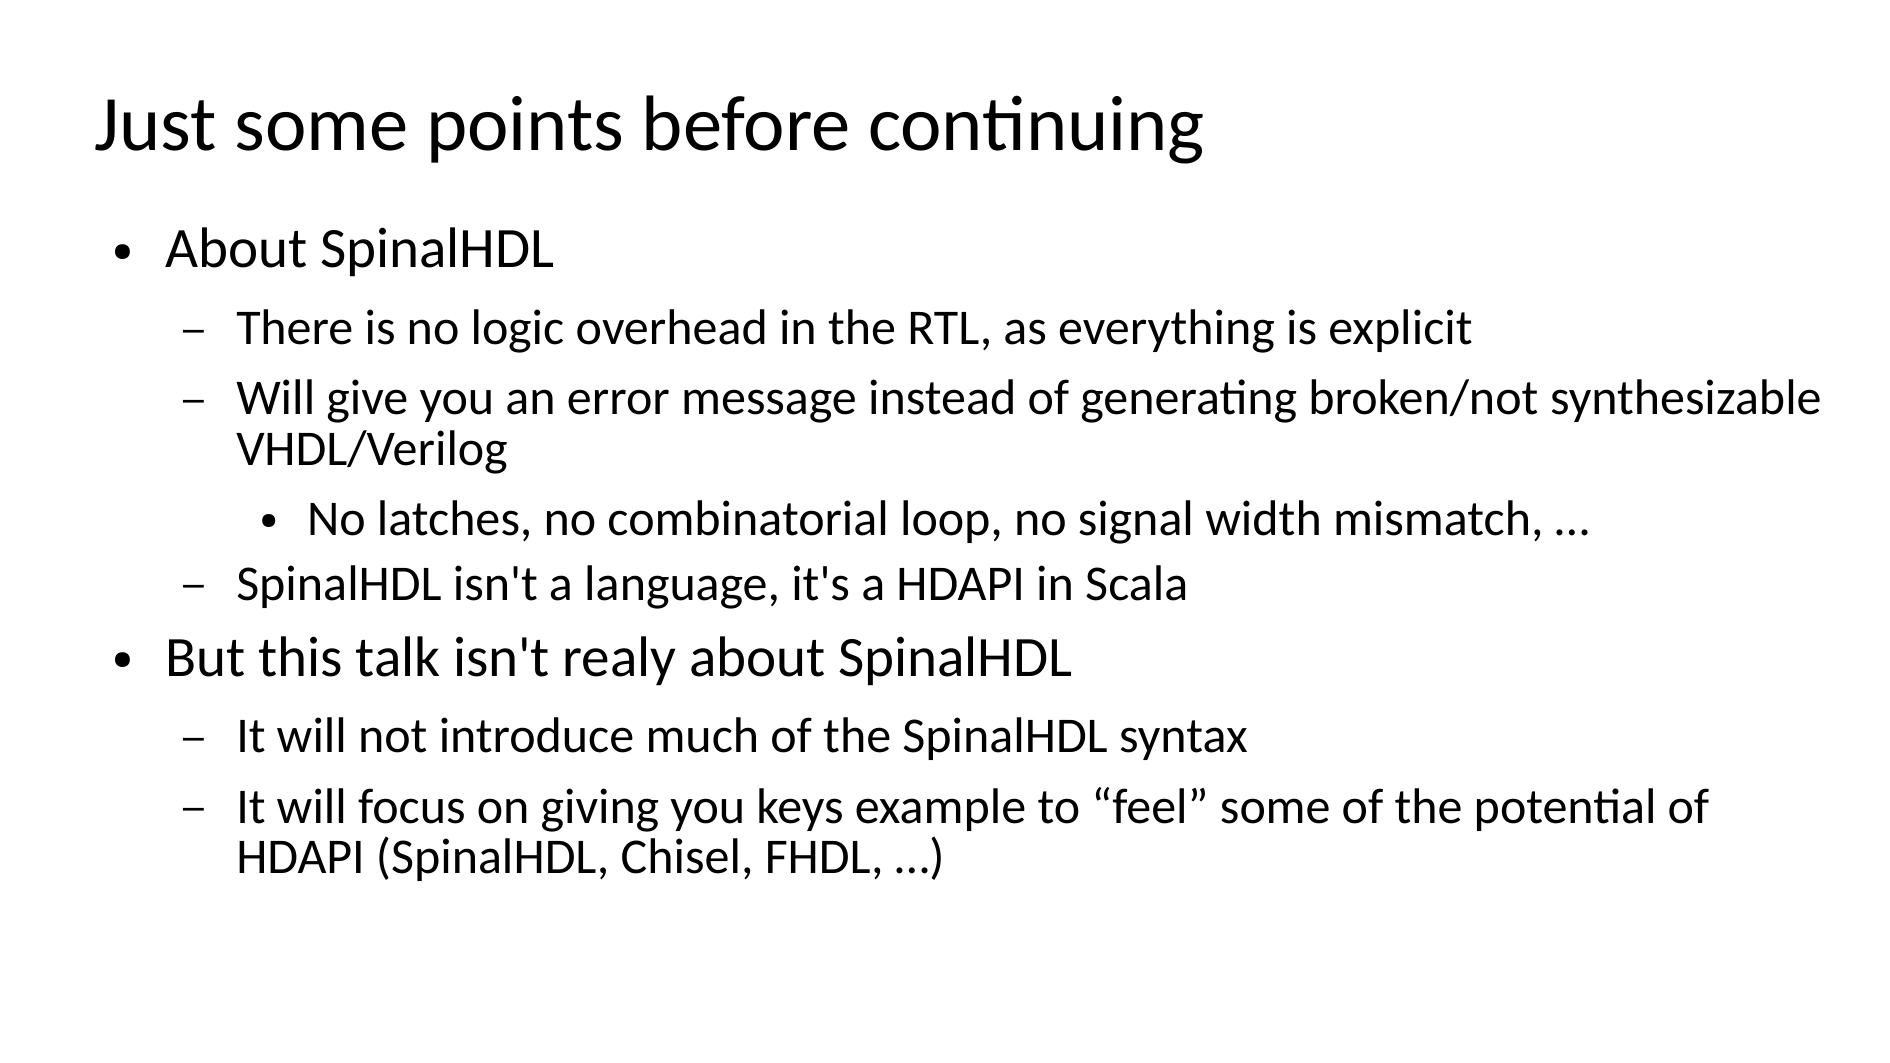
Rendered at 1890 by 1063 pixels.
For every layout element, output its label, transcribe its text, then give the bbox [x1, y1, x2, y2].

list About SpinalHDL There is no logic overhead in the RTL, as everything is explicit Will give you an error message instead of generating broken/not synthesizable VHDL/Verilog No latches, no combinatorial loop, no signal width mismatch, … SpinalHDL isn't a language, it's a HDAPI in Scala But this talk isn't realy about SpinalHDL It will not introduce much of the SpinalHDL syntax It will focus on giving you keys example to “feel” some of the potential of HDAPI (SpinalHDL, Chisel, FHDL, …) [94, 225, 1843, 1063]
title Just some points before continuing [94, 42, 1796, 220]
